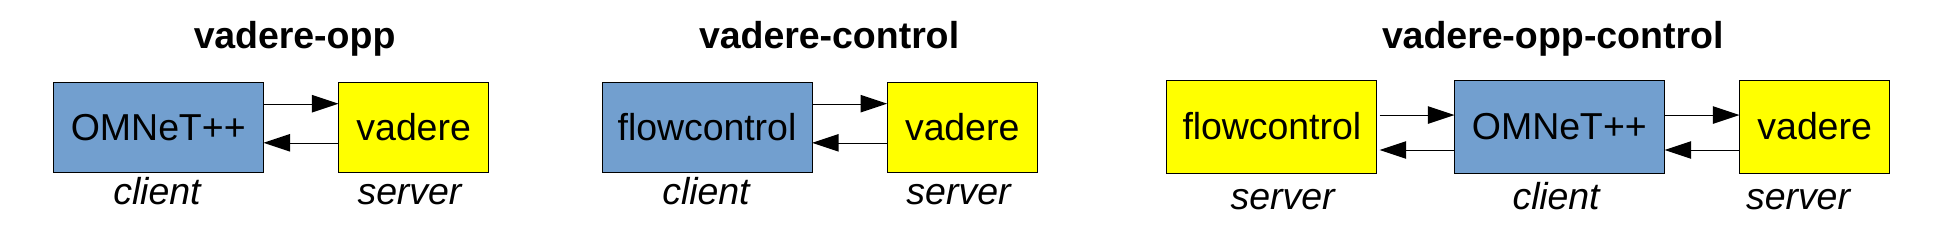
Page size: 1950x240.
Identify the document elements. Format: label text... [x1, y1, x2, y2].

text_box vadere-control [684, 7, 1045, 65]
text_box OMNeT++ [1454, 80, 1665, 168]
text_box vadere [887, 82, 1038, 163]
text_box vadere [338, 82, 489, 163]
text_box OMNeT++ [53, 82, 264, 173]
text_box client server [98, 163, 594, 240]
text_box client server [647, 163, 1143, 240]
text_box vadere [1739, 80, 1890, 168]
text_box vadere-opp [178, 7, 539, 65]
text_box server client server [1215, 168, 1935, 240]
text_box flowcontrol [602, 82, 813, 173]
text_box flowcontrol [1166, 80, 1377, 174]
text_box vadere-opp-control [1367, 7, 1803, 107]
